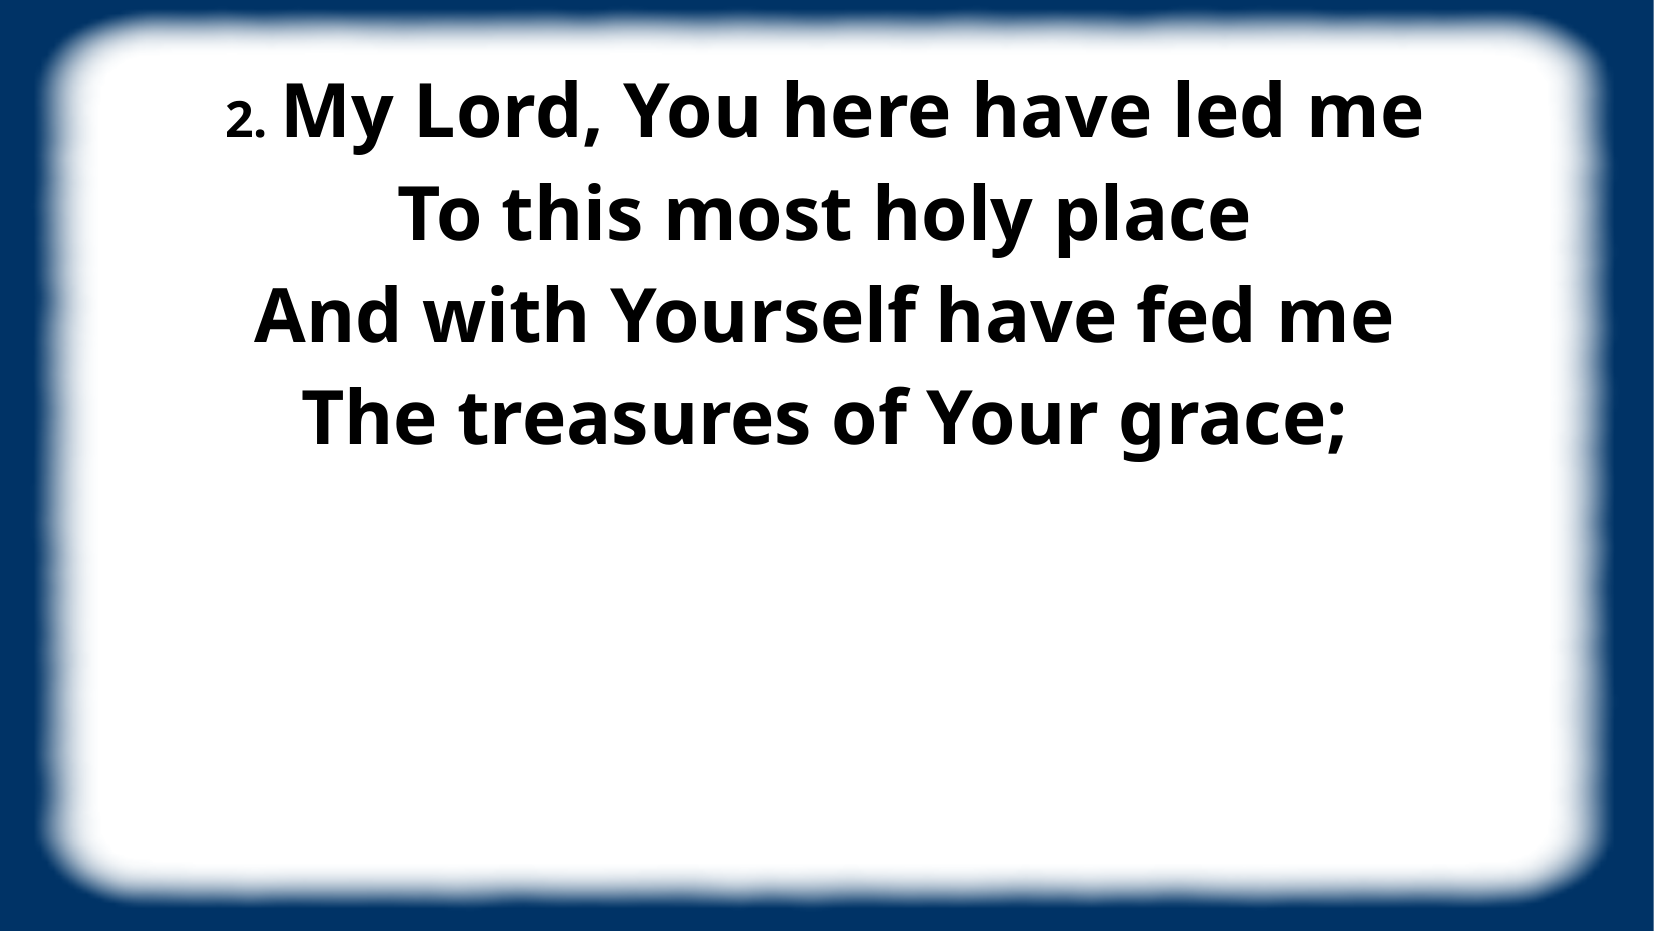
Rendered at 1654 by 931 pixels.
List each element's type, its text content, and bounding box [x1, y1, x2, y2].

text_box 2. My Lord, You here have led me To this most holy place And with Yourself have fed me The treasures of Your grace; [105, 50, 1546, 465]
picture [0, 0, 1654, 931]
